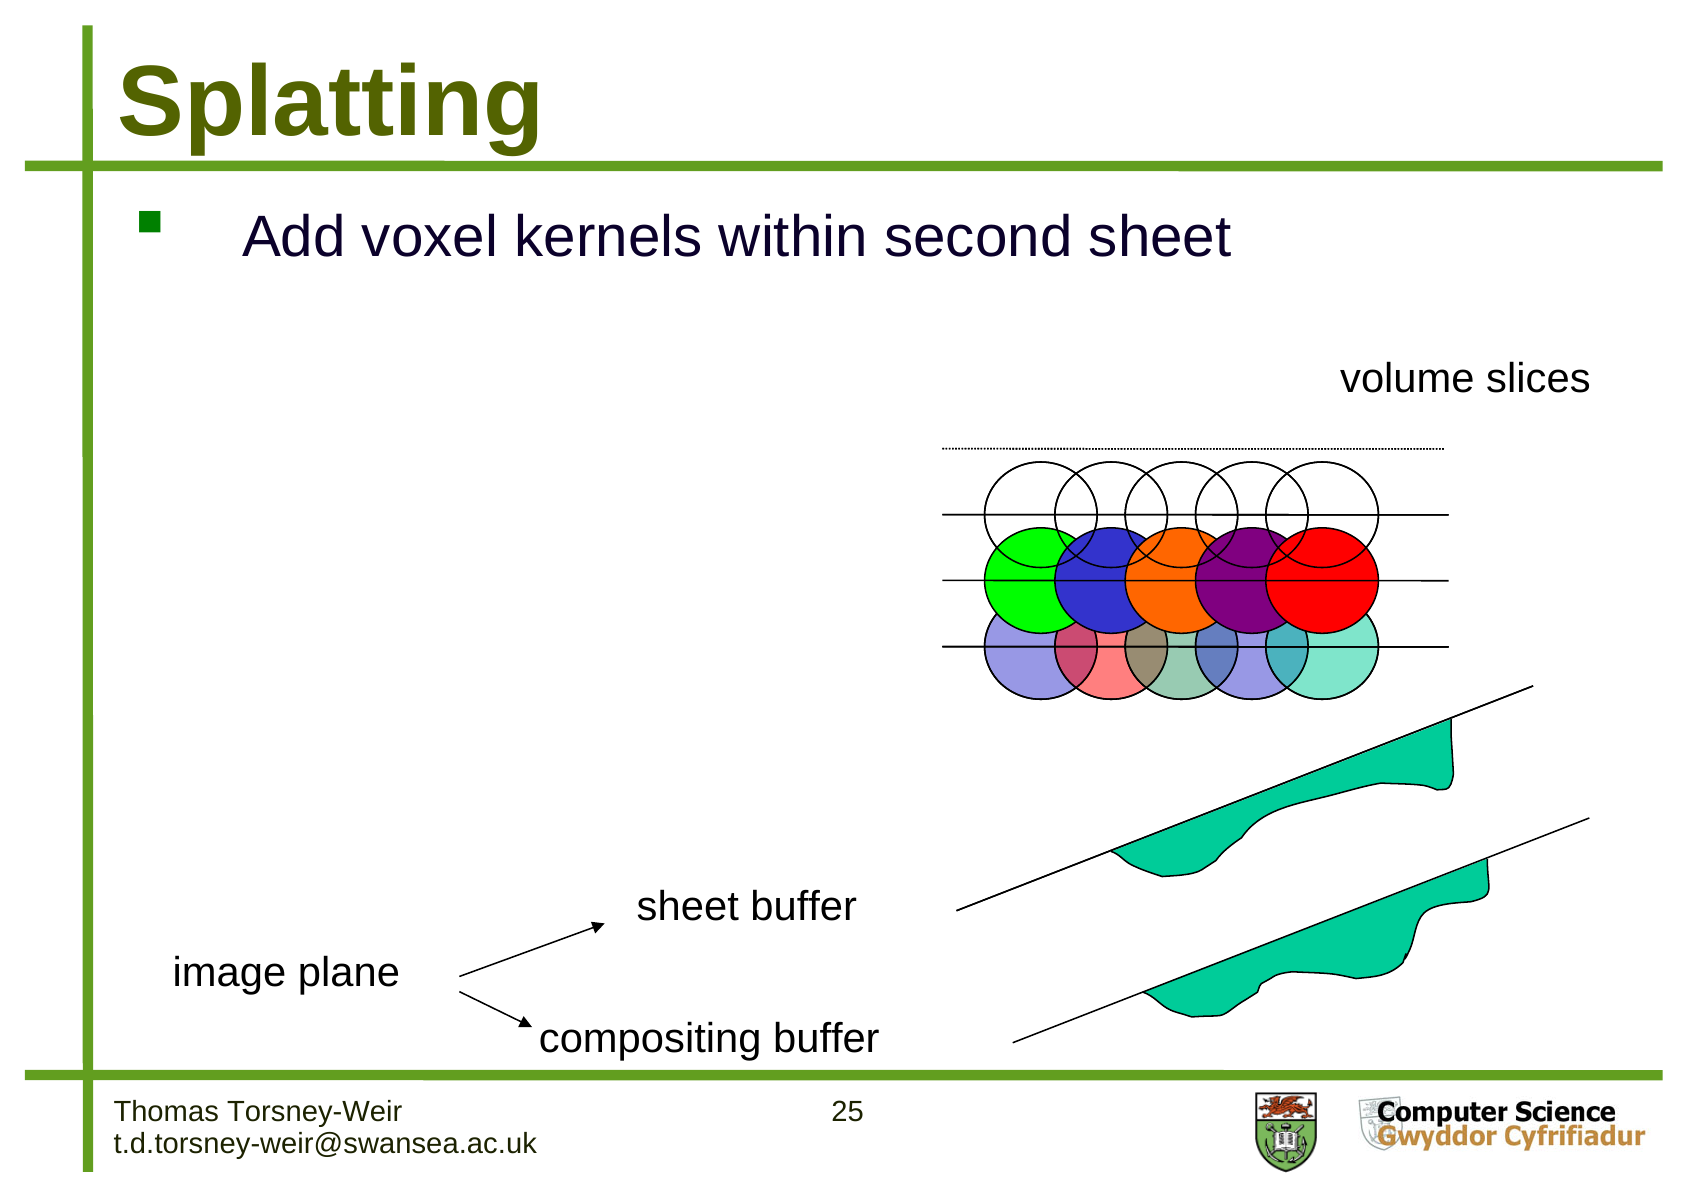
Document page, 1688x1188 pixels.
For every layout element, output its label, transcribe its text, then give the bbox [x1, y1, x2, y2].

text_box [1267, 648, 1307, 685]
text_box [1270, 530, 1304, 554]
text_box [986, 648, 1073, 698]
text_box [984, 548, 1379, 579]
picture [1240, 1092, 1654, 1173]
text_box [1079, 648, 1144, 698]
text_box image plane [156, 936, 417, 1004]
text_box [1059, 530, 1093, 554]
title Splatting [101, 29, 1666, 166]
text_box [984, 582, 1379, 646]
text_box volume slices [1323, 342, 1608, 410]
text_box [1127, 648, 1166, 686]
text_box [1056, 648, 1096, 685]
text_box compositing buffer [522, 1002, 897, 1070]
text_box [1200, 530, 1234, 554]
text_box [1129, 530, 1163, 554]
text_box [998, 527, 1073, 566]
text_box sheet buffer [620, 870, 874, 938]
text_box [1290, 527, 1365, 566]
text_box [1197, 648, 1236, 686]
text_box [1149, 648, 1214, 698]
text_box [1220, 527, 1284, 566]
text_box [1219, 648, 1284, 698]
list Add voxel kernels within second sheet [117, 209, 1624, 1060]
text_box [1079, 527, 1143, 566]
text_box [1149, 527, 1214, 566]
text_box [1290, 648, 1377, 698]
